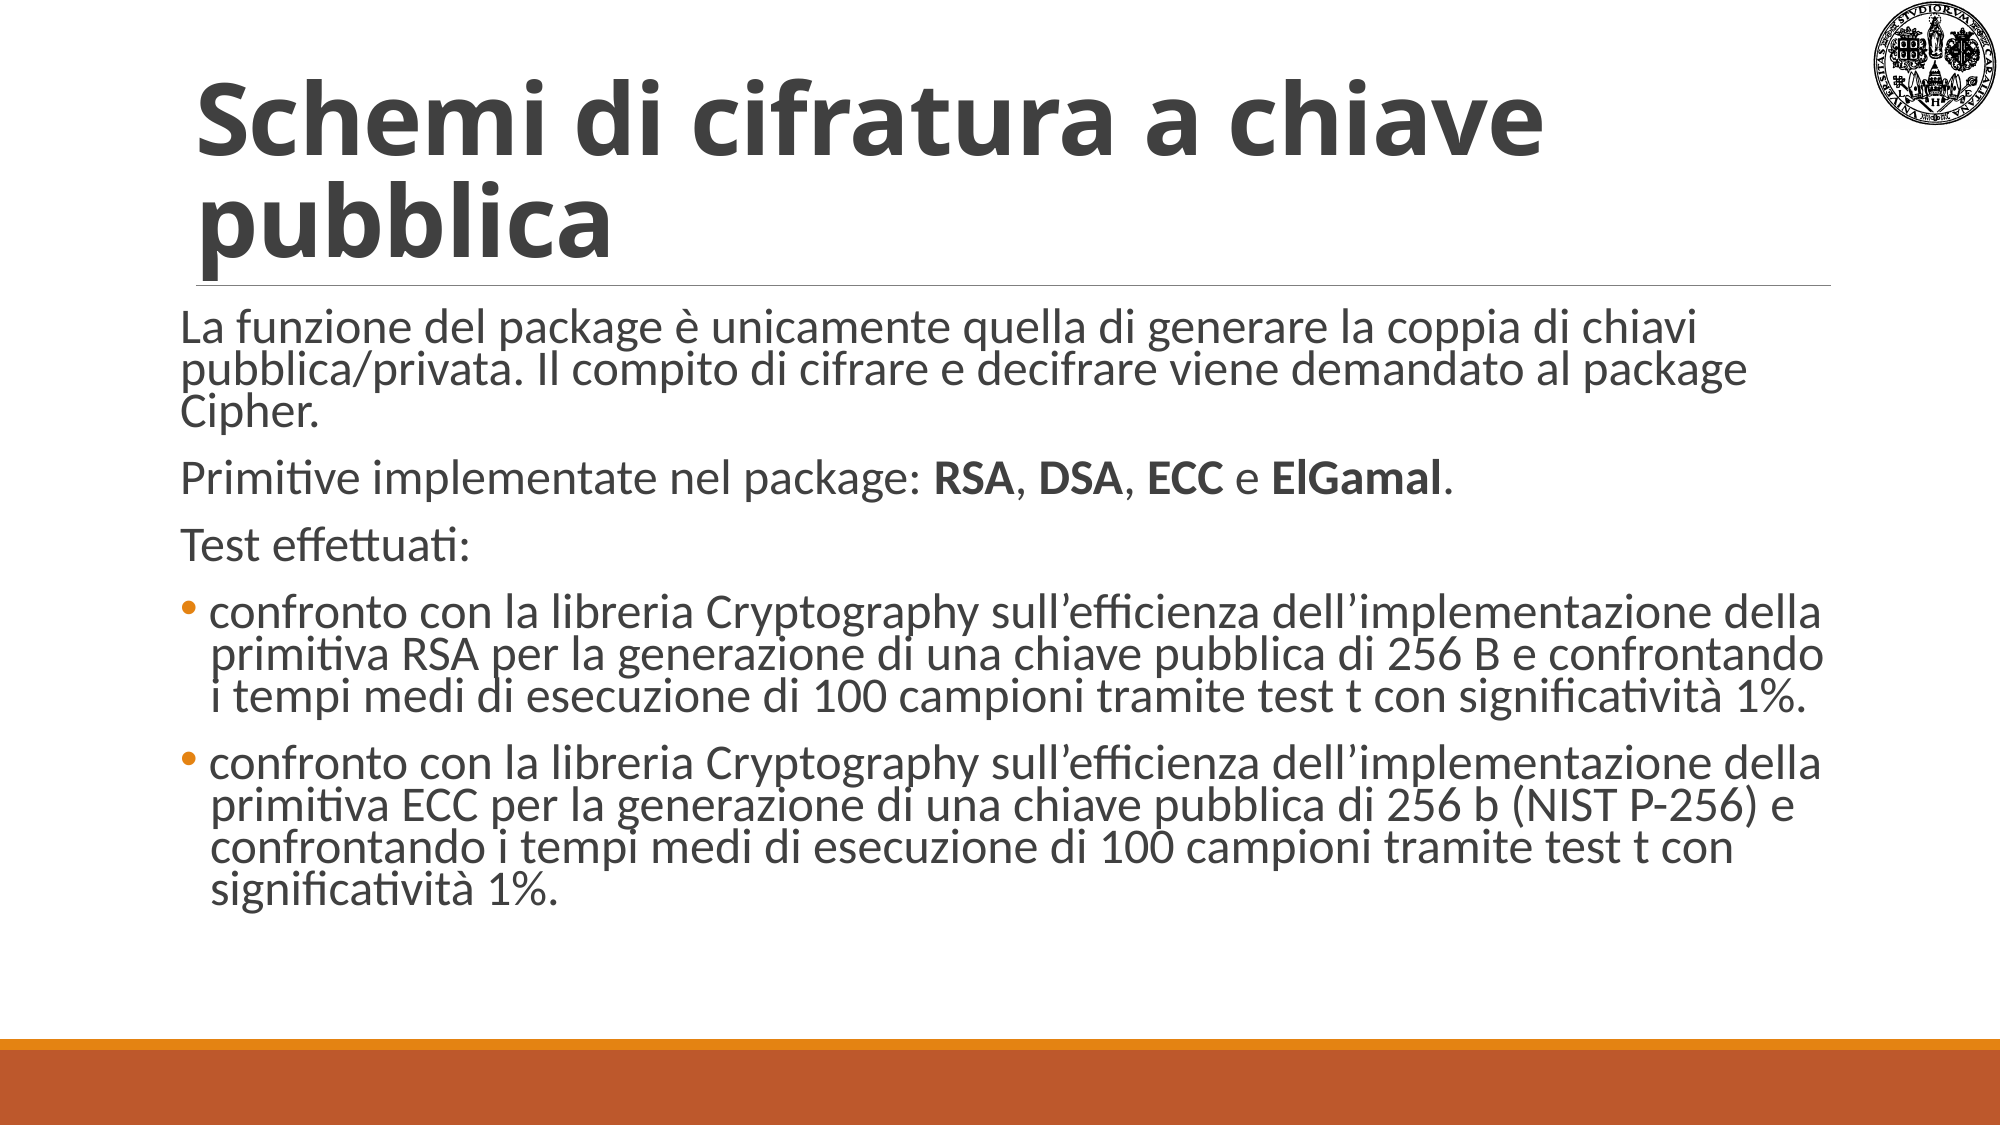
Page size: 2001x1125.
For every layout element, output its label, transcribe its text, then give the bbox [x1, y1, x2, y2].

title Schemi di cifratura a chiave pubblica [180, 47, 1831, 286]
picture [1869, 0, 2000, 129]
list La funzione del package è unicamente quella di generare la coppia di chiavi pubblica/privata. Il compito di cifrare e decifrare viene demandato al package Cipher. Primitive implementate nel package: RSA, DSA, ECC e ElGamal. Test effettuati: confronto con la libreria Cryptography sull’efficienza dell’implementazione della primitiva RSA per la generazione di una chiave pubblica di 256 B e confrontando i tempi medi di esecuzione di 100 campioni tramite test t con significatività 1%. confronto con la libreria Cryptography sull’efficienza dell’implementazione della primitiva ECC per la generazione di una chiave pubblica di 256 b (NIST P-256) e confrontando i tempi medi di esecuzione di 100 campioni tramite test t con significatività 1%. [180, 302, 1831, 963]
